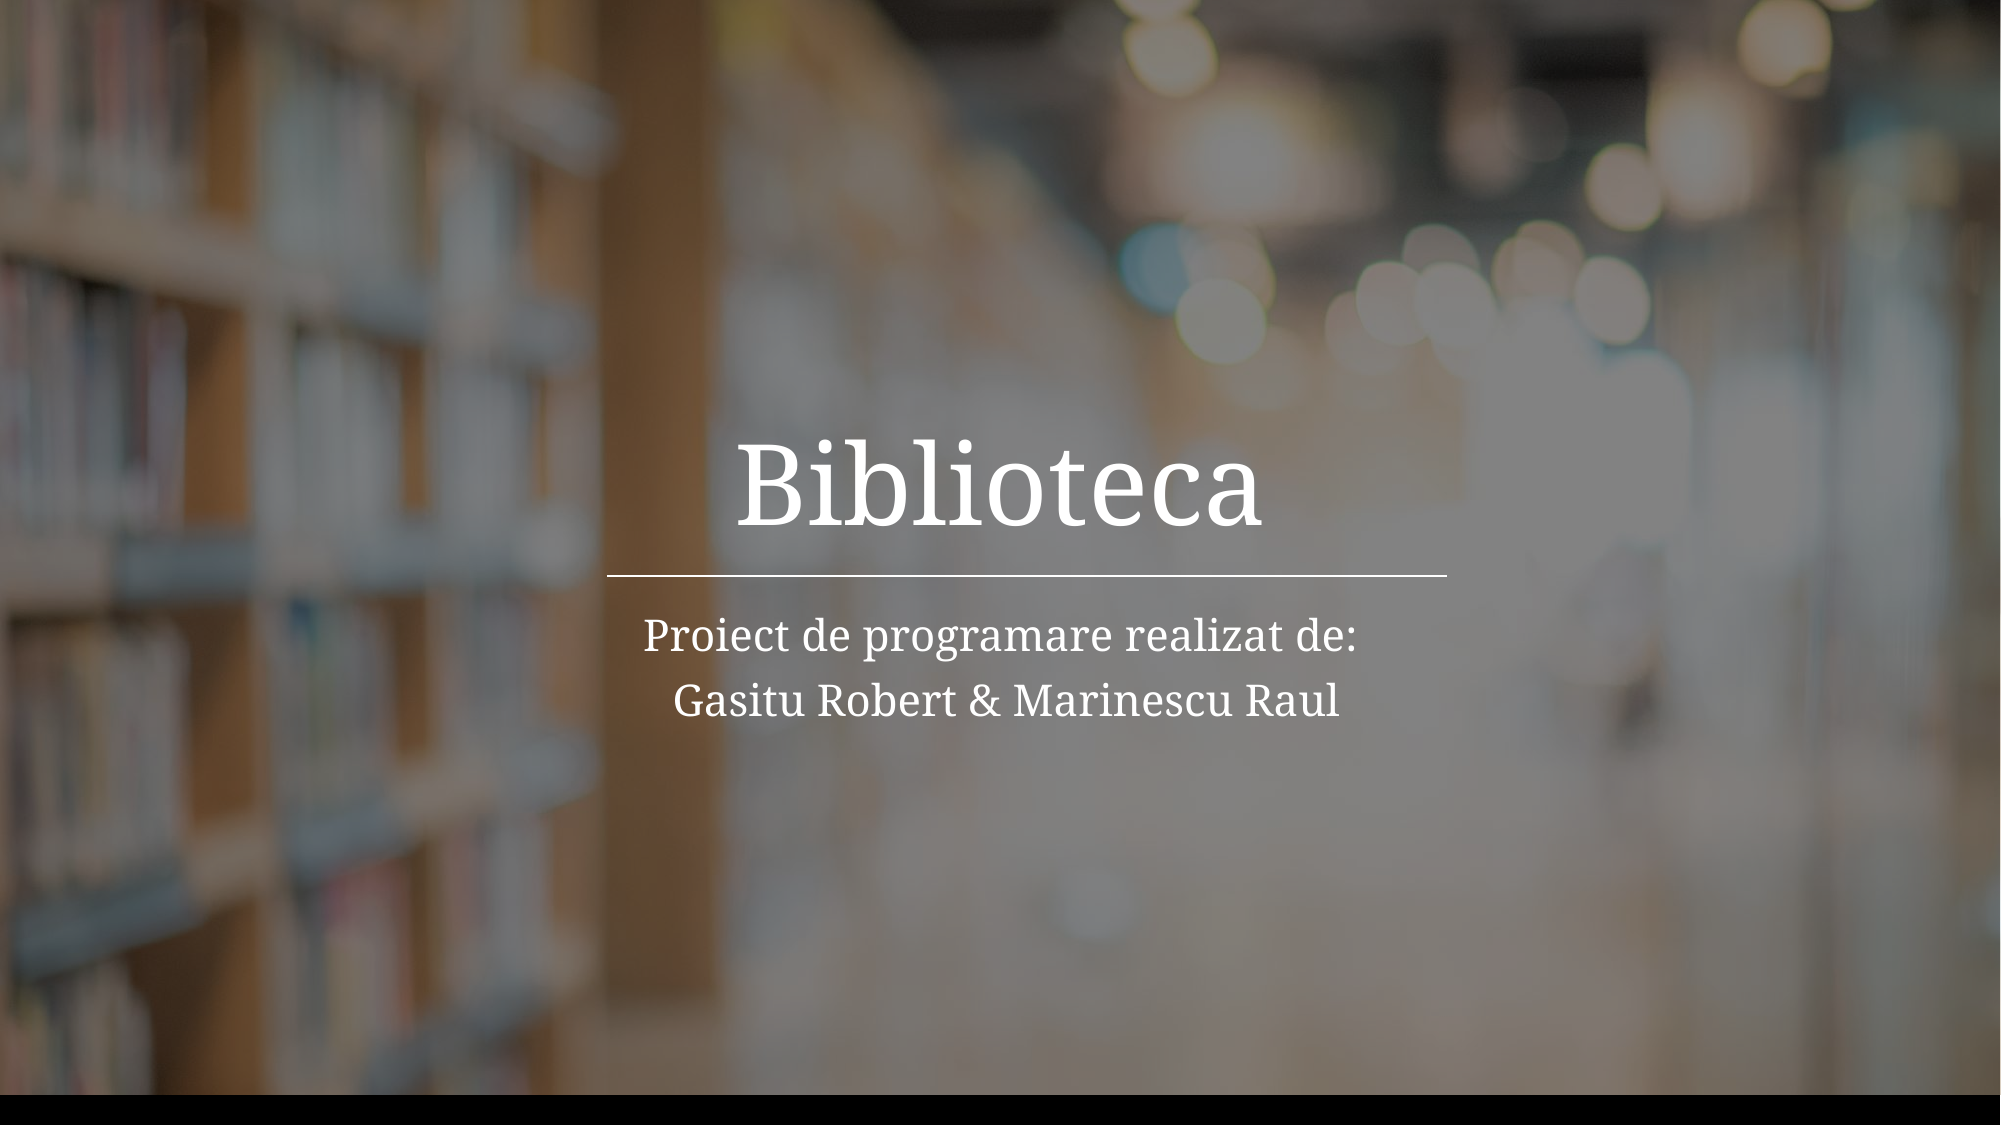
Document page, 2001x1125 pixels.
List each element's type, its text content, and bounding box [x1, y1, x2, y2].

subtitle Proiect de programare realizat de: Gasitu Robert & Marinescu Raul [441, 600, 1560, 817]
text_box [0, 1095, 2000, 1125]
picture [0, 0, 2000, 1095]
title Biblioteca [441, 306, 1560, 556]
